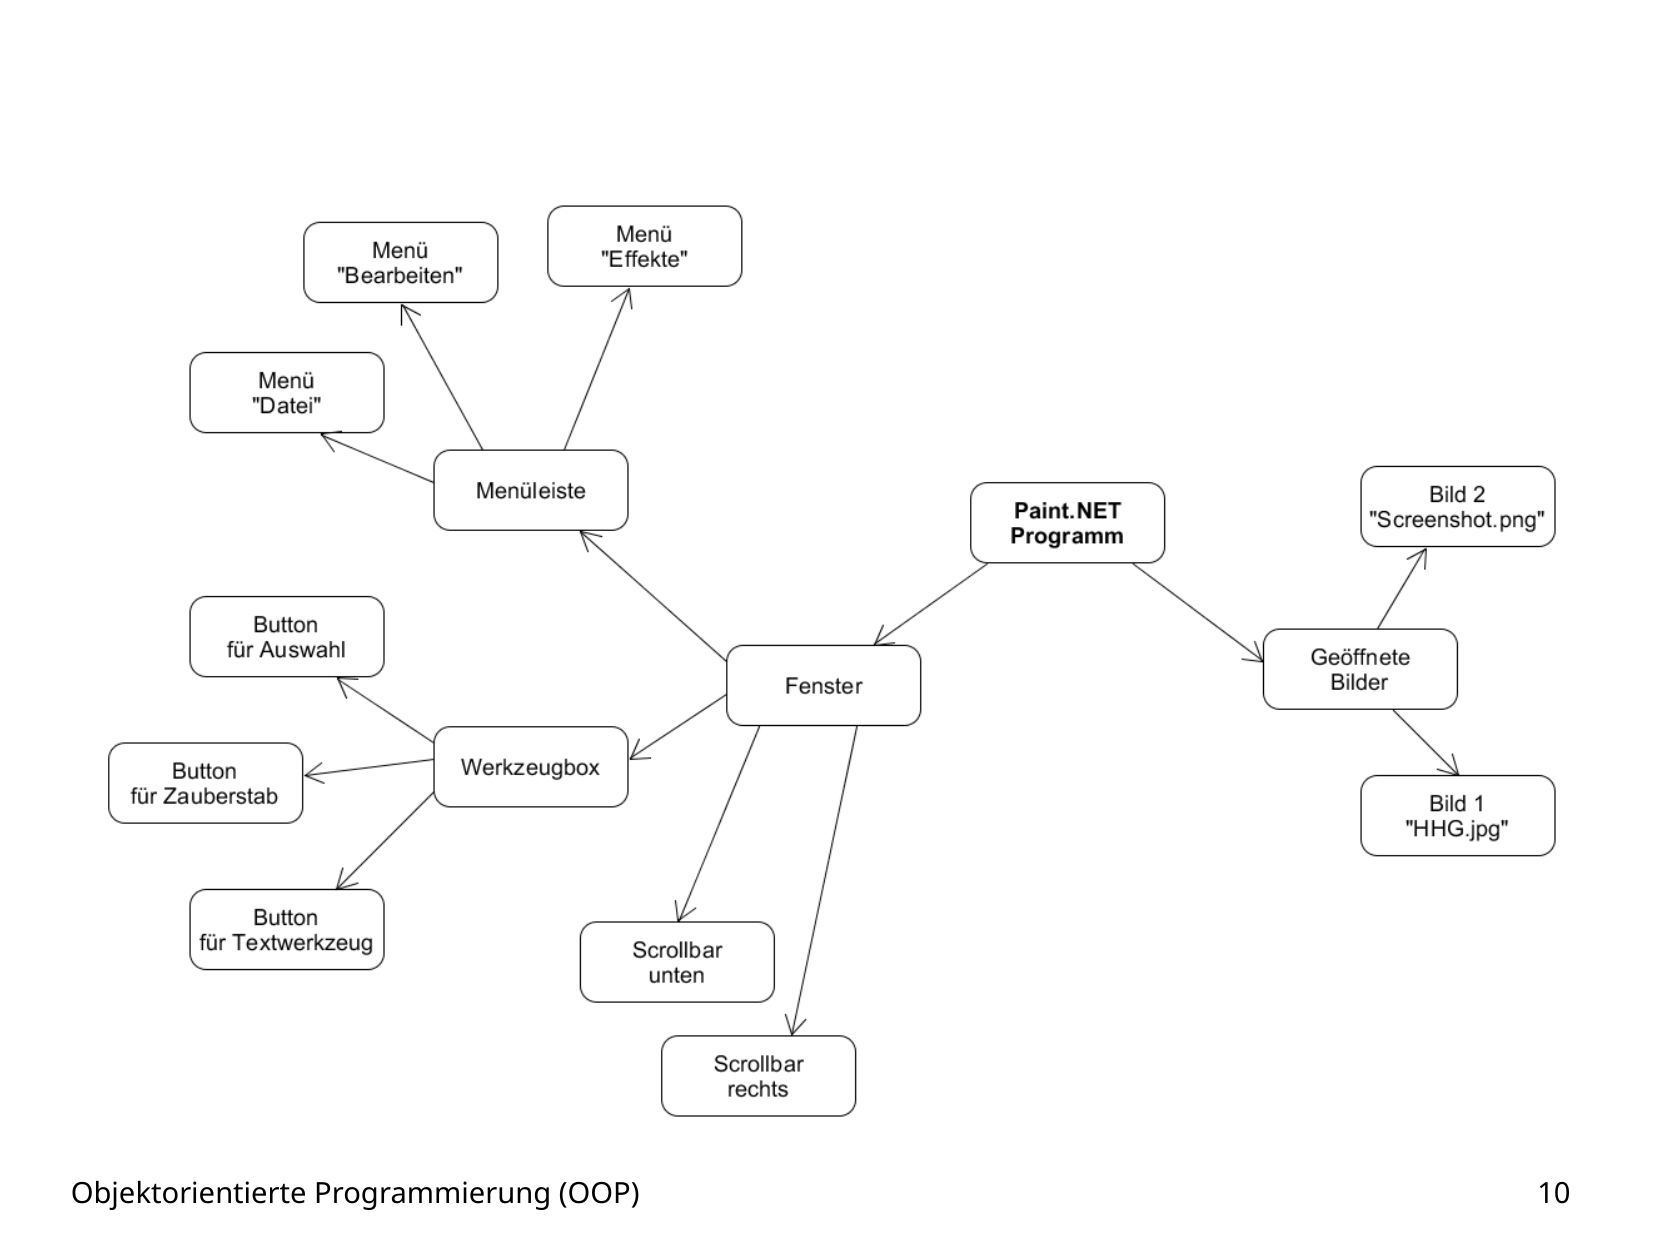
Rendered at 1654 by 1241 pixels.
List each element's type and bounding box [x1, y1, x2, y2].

picture [107, 123, 1557, 1118]
